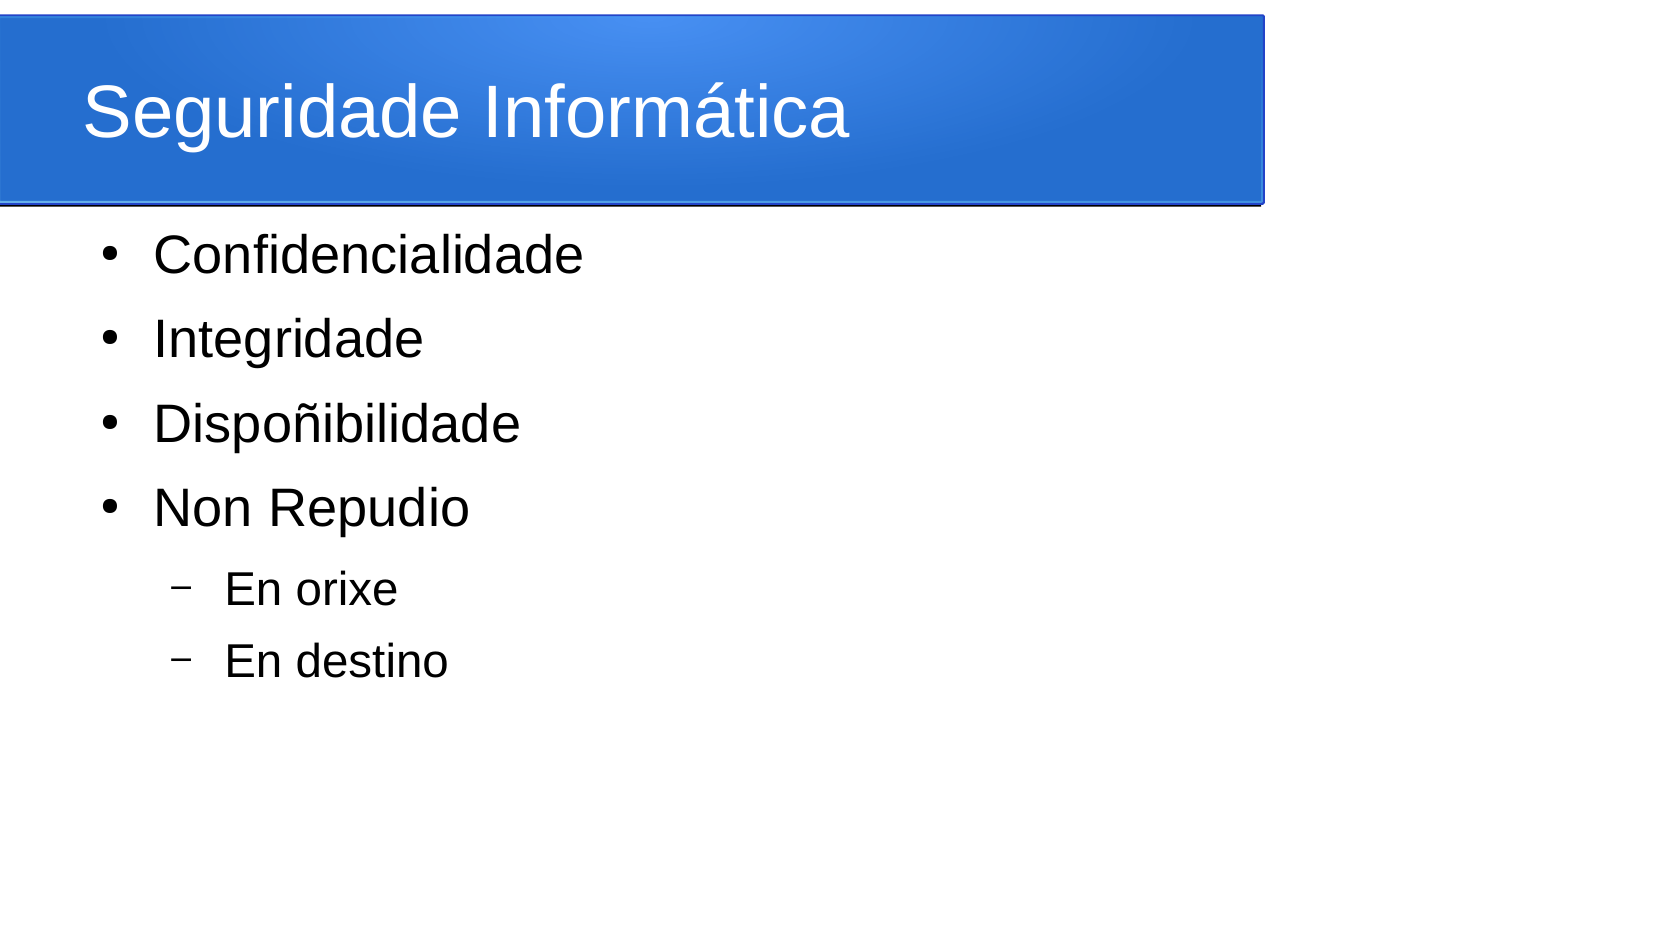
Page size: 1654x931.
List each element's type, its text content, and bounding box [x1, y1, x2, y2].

title Seguridade Informática [82, 35, 1235, 189]
list Confidencialidade Integridade Dispoñibilidade Non Repudio En orixe En destino [82, 224, 1571, 764]
